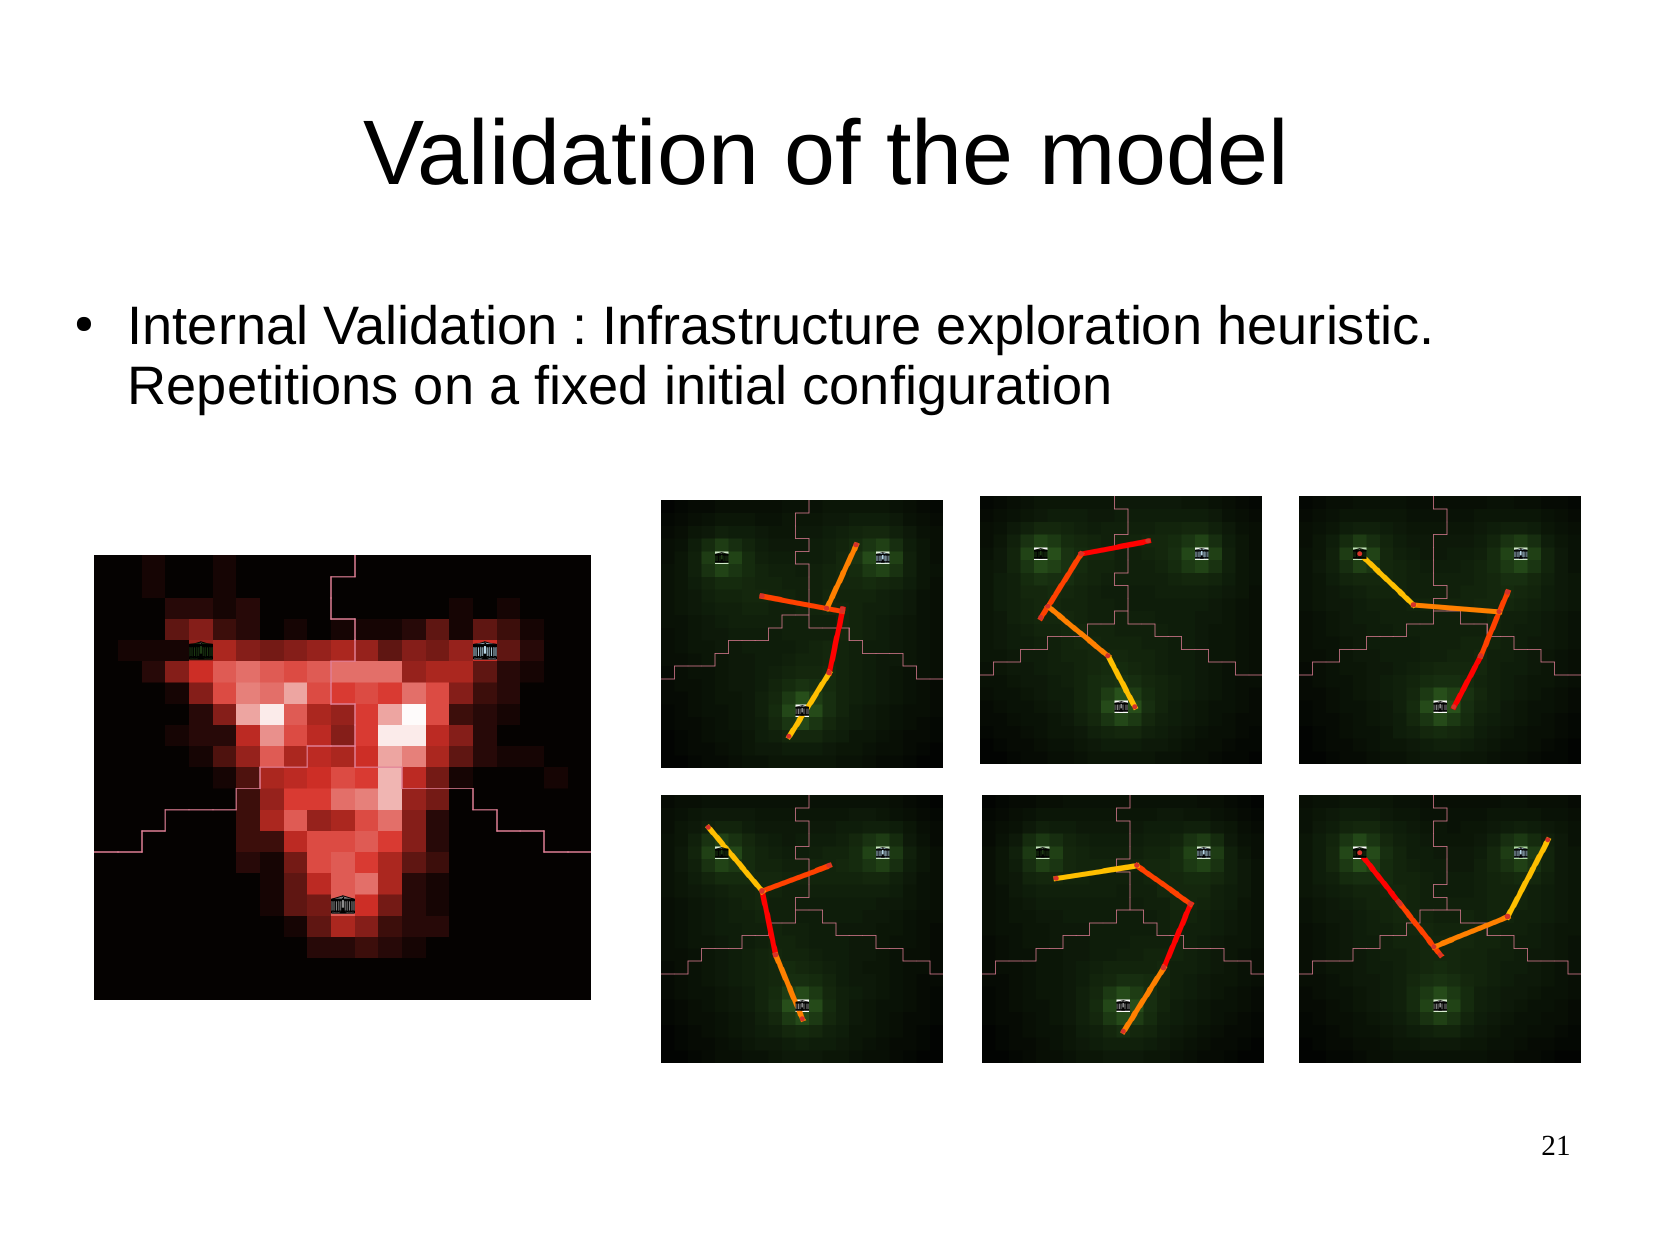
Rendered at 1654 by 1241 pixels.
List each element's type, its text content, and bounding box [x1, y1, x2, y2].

list Internal Validation : Infrastructure exploration heuristic. Repetitions on a fixed initial configuration [56, 295, 1512, 1015]
picture [982, 795, 1264, 1063]
picture [94, 555, 591, 1000]
picture [1299, 496, 1581, 764]
picture [661, 795, 943, 1063]
picture [1299, 795, 1581, 1063]
picture [661, 500, 943, 768]
title Validation of the model [82, 49, 1571, 257]
picture [980, 496, 1262, 764]
